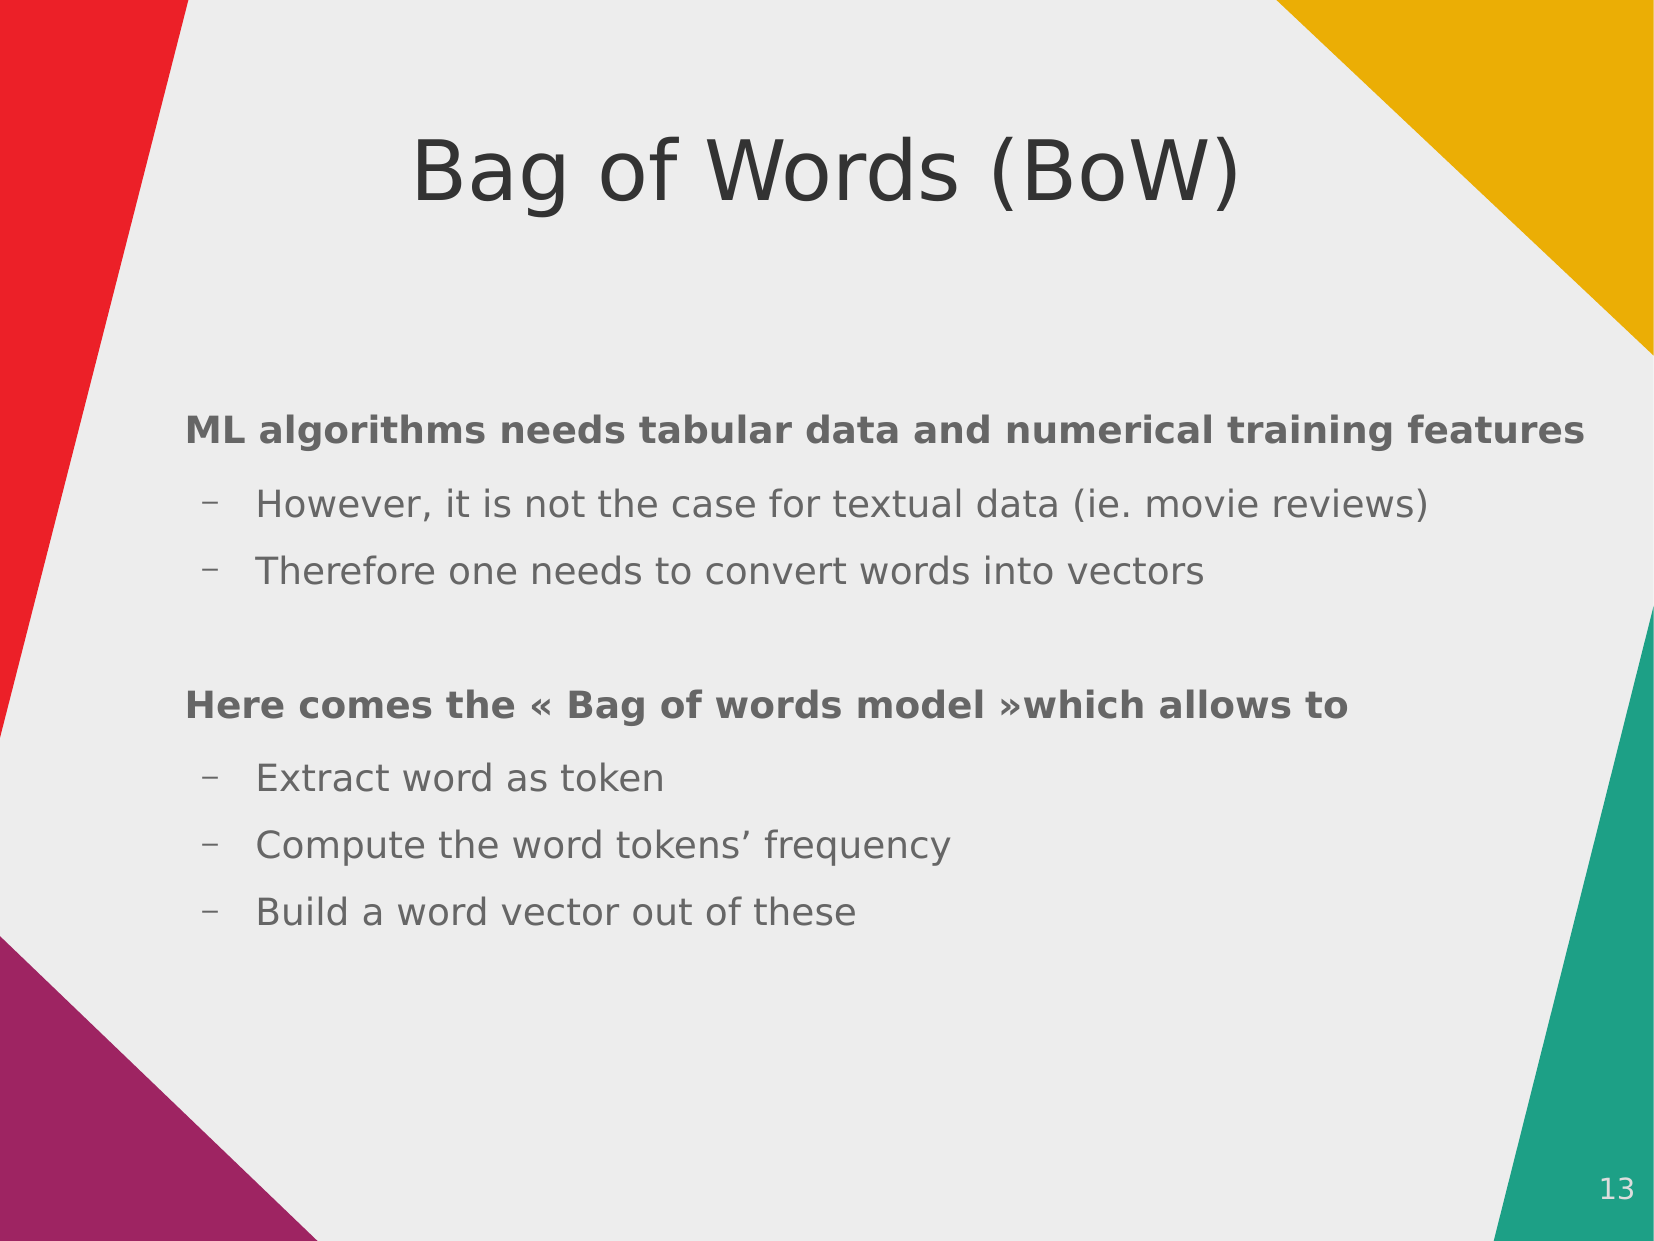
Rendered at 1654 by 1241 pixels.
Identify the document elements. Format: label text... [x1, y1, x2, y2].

list ML algorithms needs tabular data and numerical training features However, it is not the case for textual data (ie. movie reviews) Therefore one needs to convert words into vectors Here comes the « Bag of words model »which allows to Extract word as token Compute the word tokens’ frequency Build a word vector out of these [113, 320, 1607, 1158]
title Bag of Words (BoW) [114, 73, 1539, 271]
